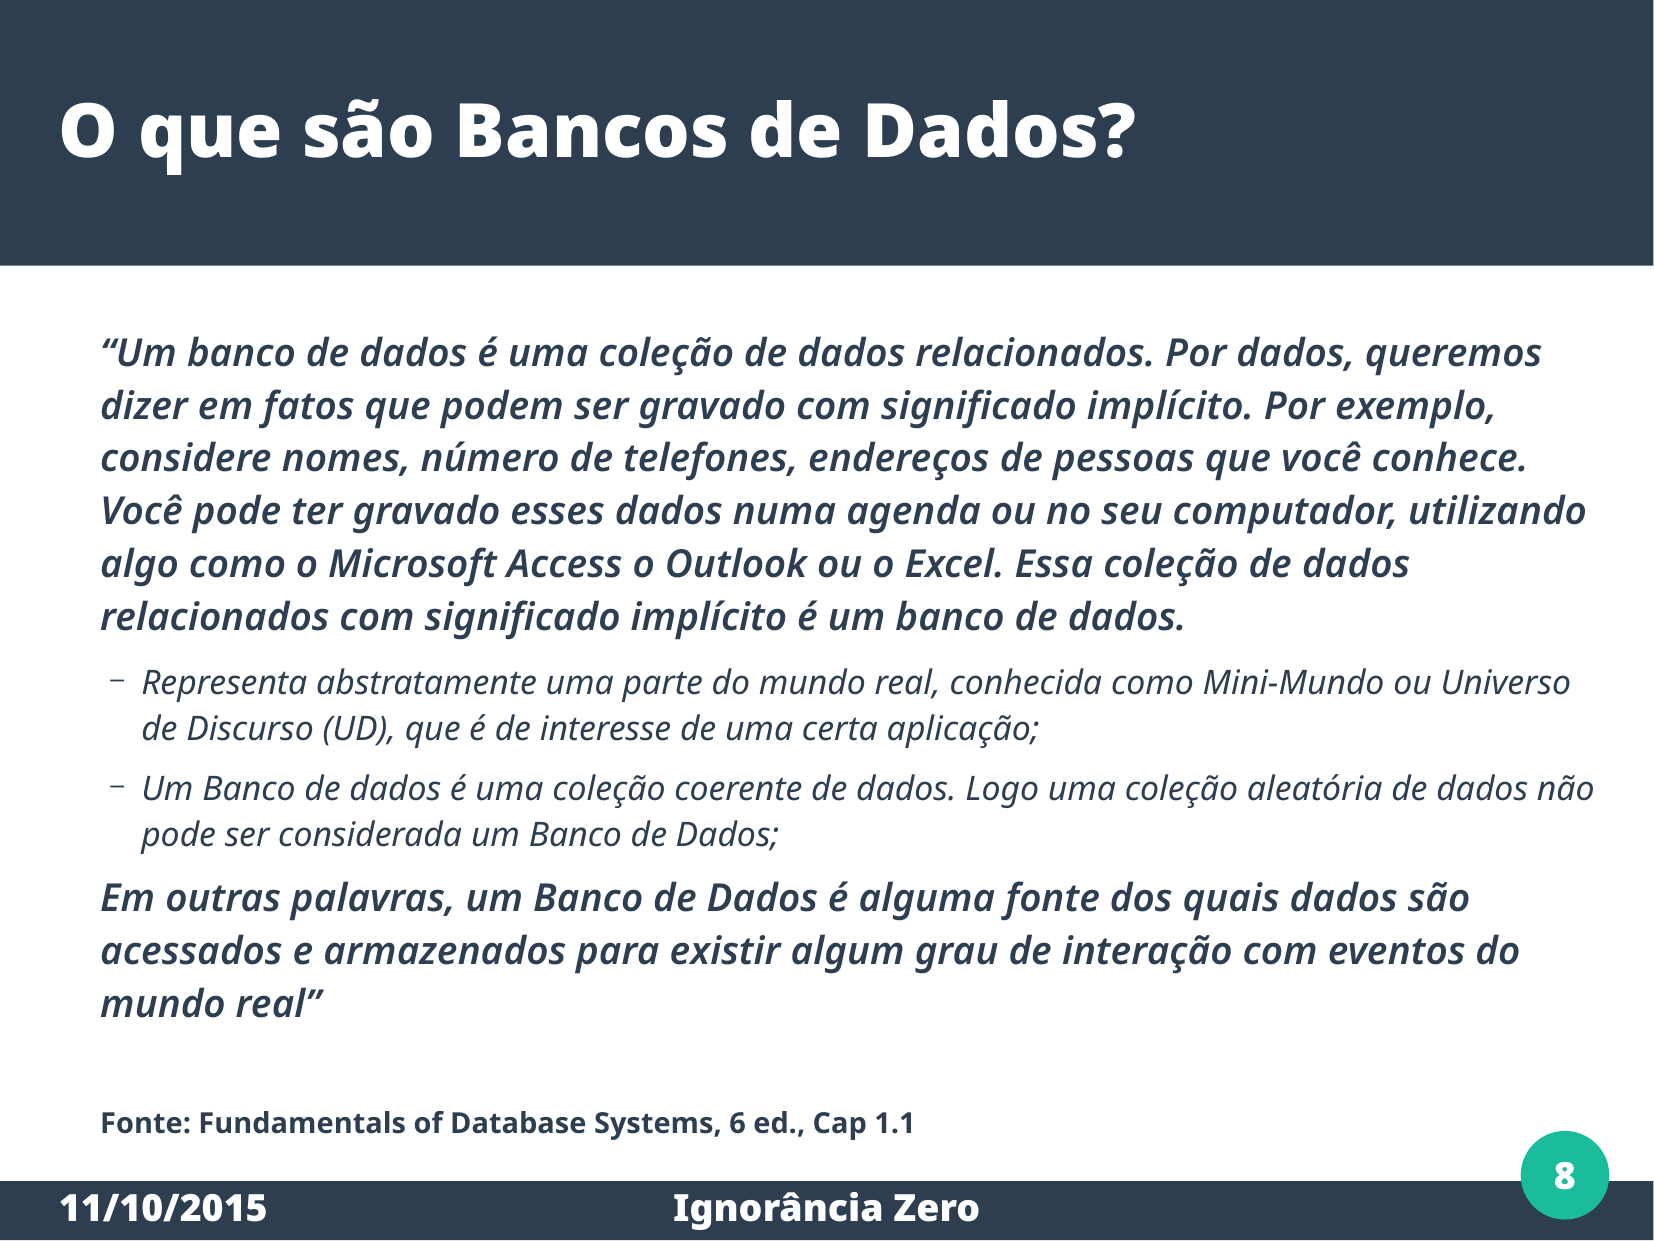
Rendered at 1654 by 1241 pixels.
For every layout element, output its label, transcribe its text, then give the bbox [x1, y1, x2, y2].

title O que são Bancos de Dados? [59, 49, 1595, 207]
list “Um banco de dados é uma coleção de dados relacionados. Por dados, queremos dizer em fatos que podem ser gravado com significado implícito. Por exemplo, considere nomes, número de telefones, endereços de pessoas que você conhece. Você pode ter gravado esses dados numa agenda ou no seu computador, utilizando algo como o Microsoft Access o Outlook ou o Excel. Essa coleção de dados relacionados com significado implícito é um banco de dados. Representa abstratamente uma parte do mundo real, conhecida como Mini-Mundo ou Universo de Discurso (UD), que é de interesse de uma certa aplicação; Um Banco de dados é uma coleção coerente de dados. Logo uma coleção aleatória de dados não pode ser considerada um Banco de Dados; Em outras palavras, um Banco de Dados é alguma fonte dos quais dados são acessados e armazenados para existir algum grau de interação com eventos do mundo real” Fonte: Fundamentals of Database Systems, 6 ed., Cap 1.1 [59, 324, 1595, 1152]
